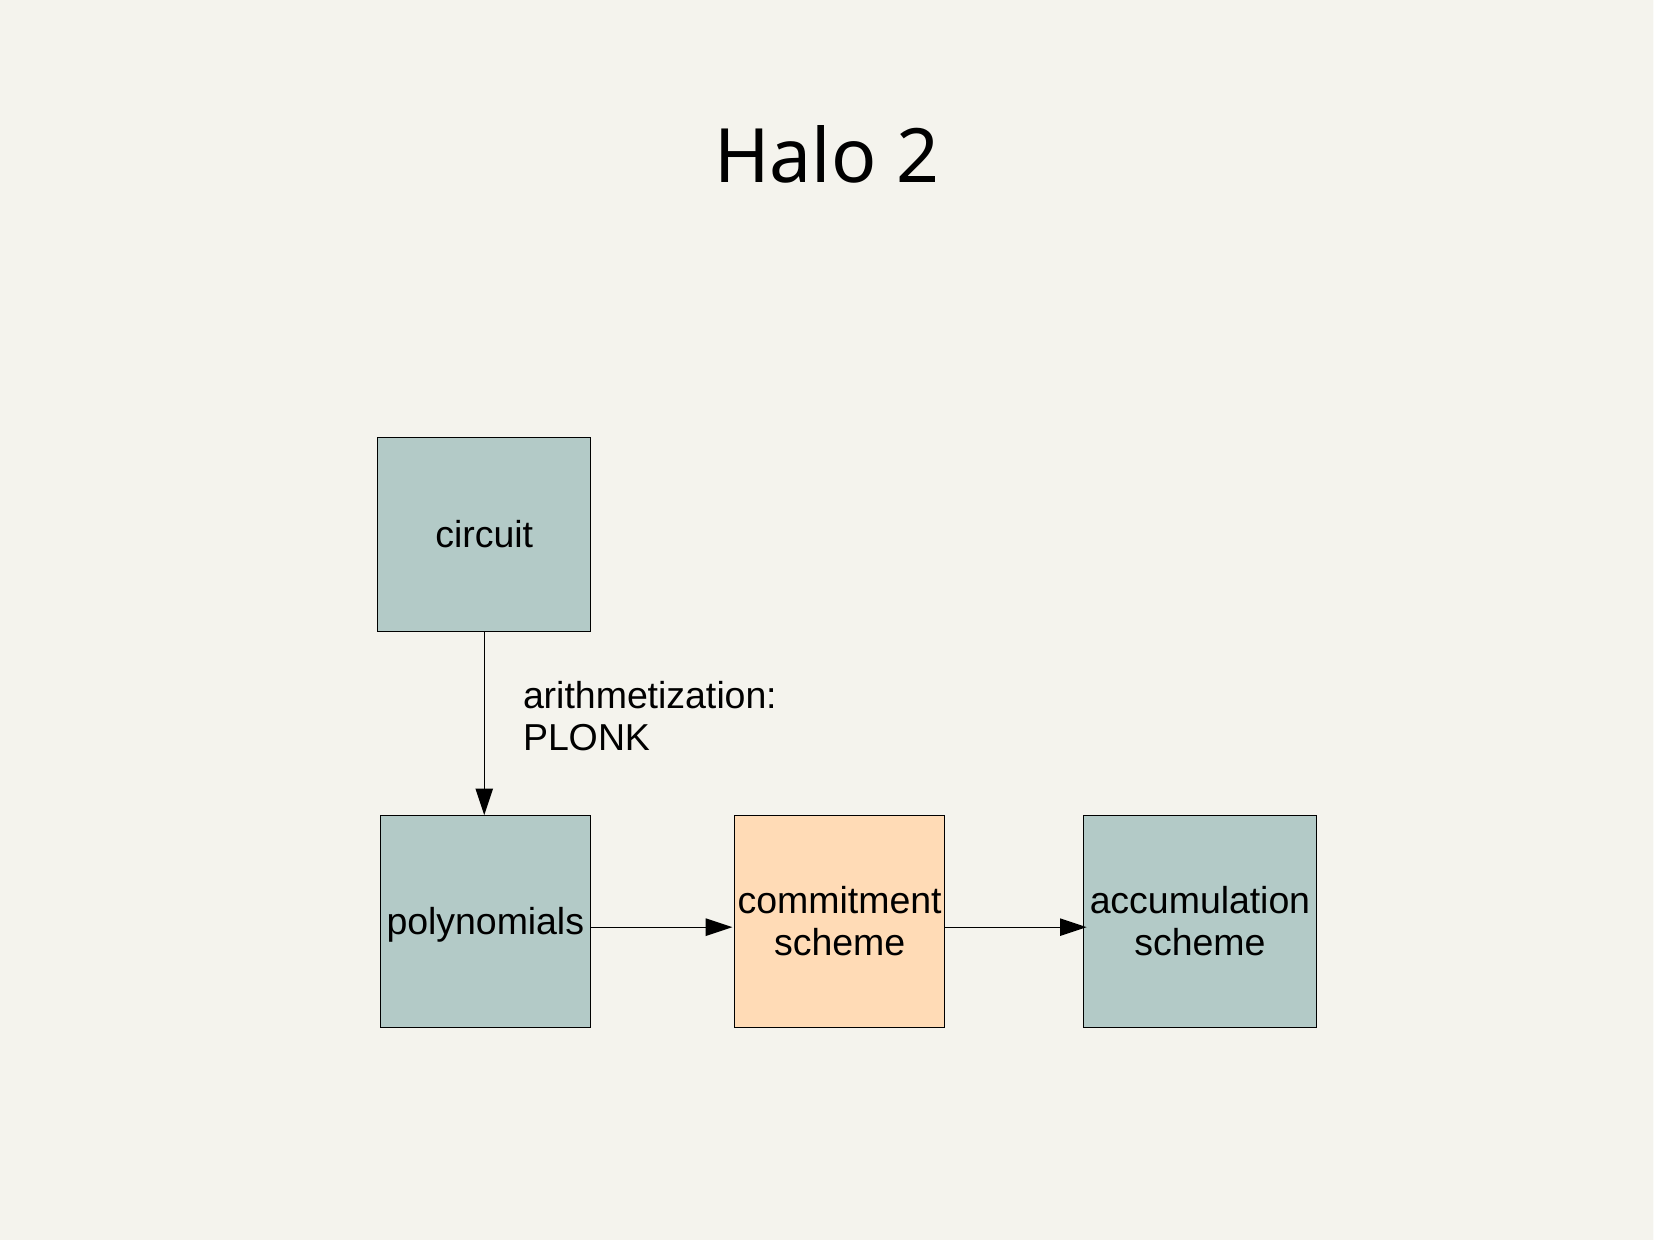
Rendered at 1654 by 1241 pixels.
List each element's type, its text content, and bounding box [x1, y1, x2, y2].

text_box commitment scheme [734, 815, 945, 1028]
text_box circuit [377, 437, 591, 632]
title Halo 2 [82, 49, 1571, 257]
text_box accumulation scheme [1083, 815, 1317, 1028]
text_box polynomials [380, 815, 591, 1028]
text_box arithmetization: PLONK [508, 667, 804, 767]
